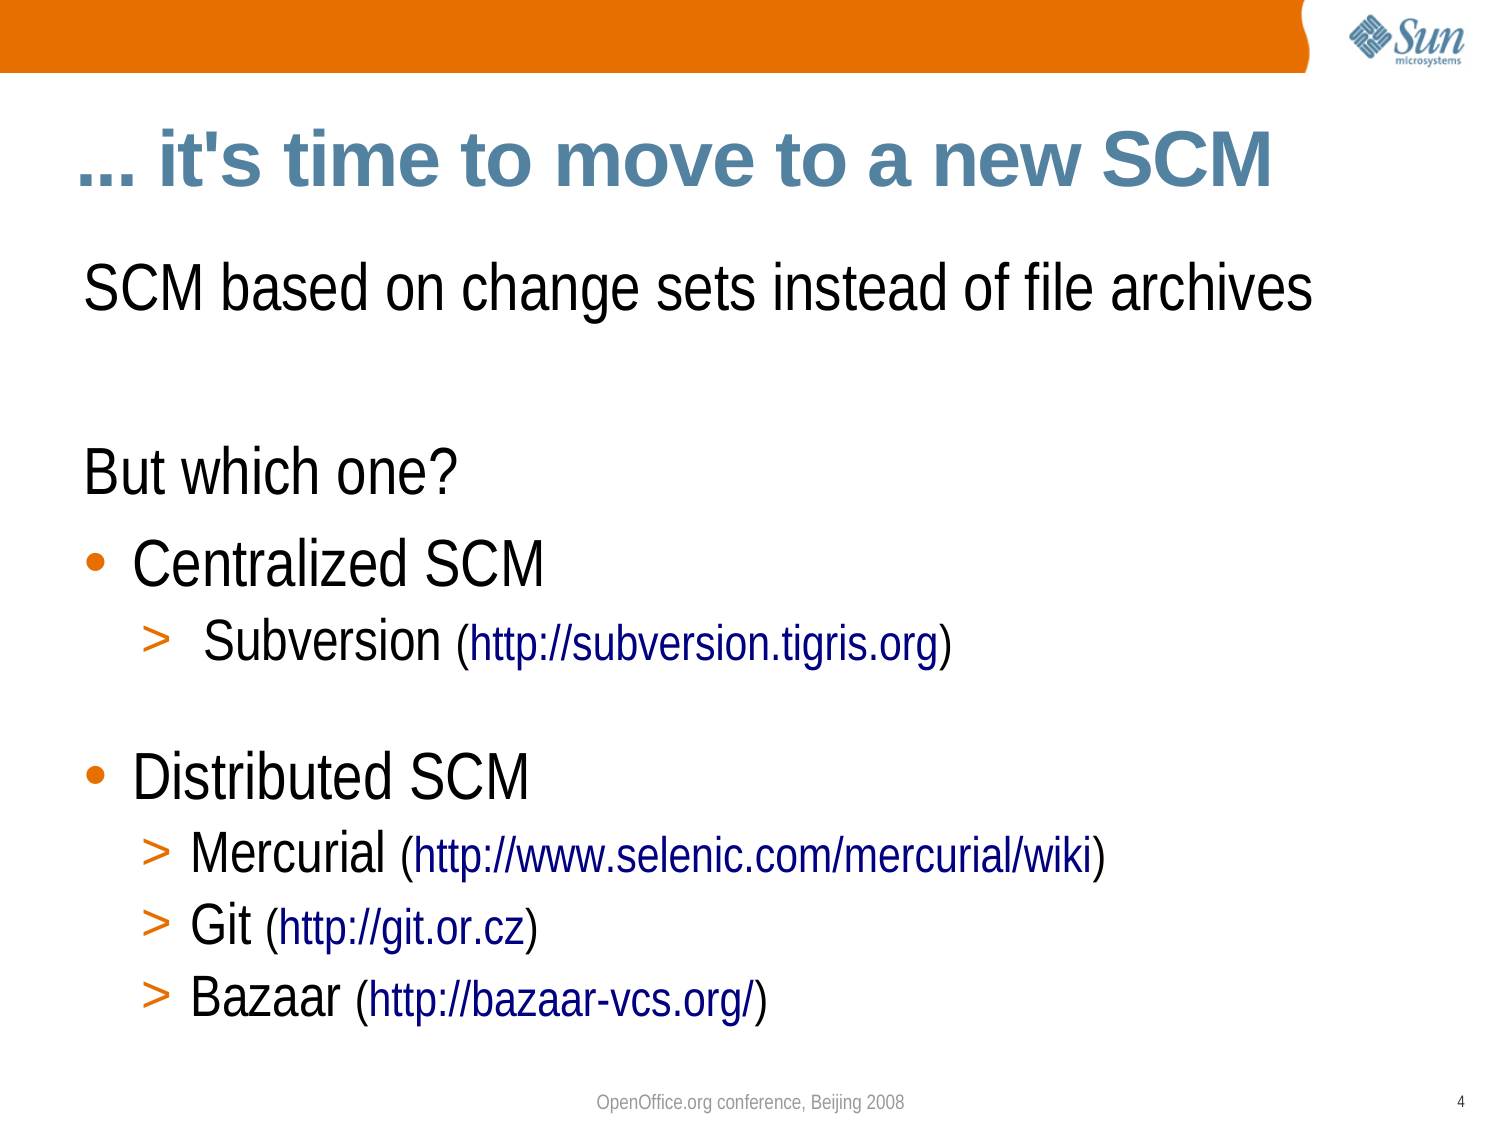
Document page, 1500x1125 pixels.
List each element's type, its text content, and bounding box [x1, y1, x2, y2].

list SCM based on change sets instead of file archives But which one? Centralized SCM Subversion (http://subversion.tigris.org) Distributed SCM Mercurial (http://www.selenic.com/mercurial/wiki) Git (http://git.or.cz) Bazaar (http://bazaar-vcs.org/) [64, 258, 1401, 1062]
picture [0, 0, 1500, 73]
title ... it's time to move to a new SCM [75, 123, 1437, 227]
